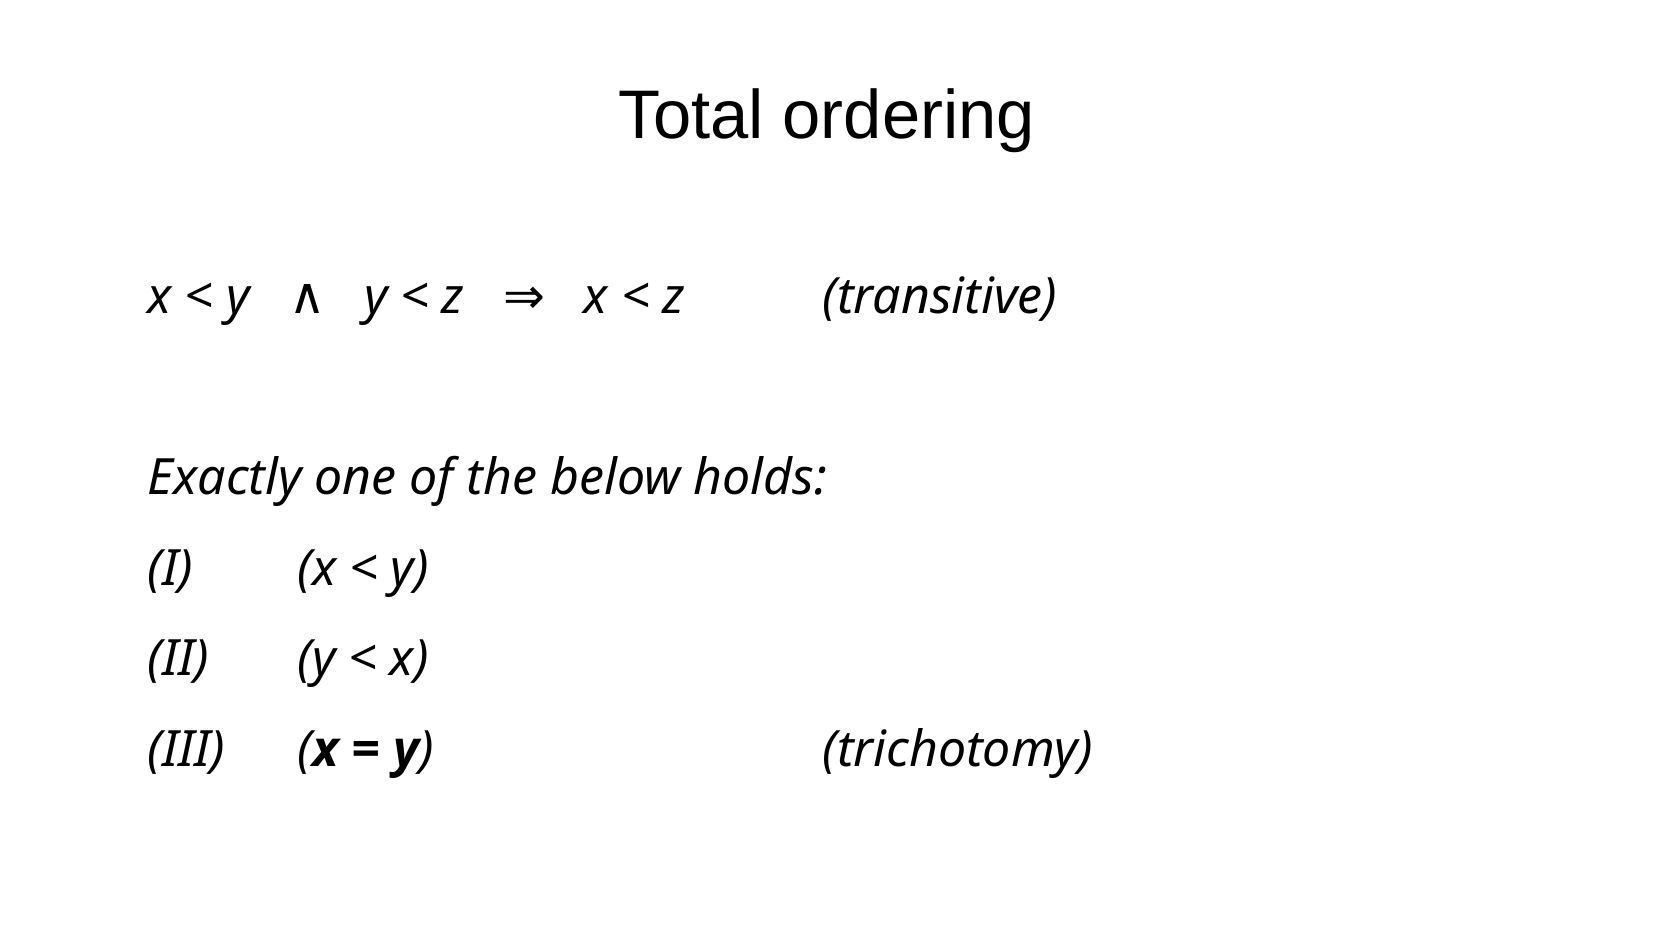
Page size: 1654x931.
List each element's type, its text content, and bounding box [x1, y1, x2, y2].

list x < y ∧ y < z ⇒ x < z (transitive) Exactly one of the below holds: (I) (x < y) (II) (y < x) (III) (x = y) (trichotomy) [76, 260, 1565, 931]
title Total ordering [82, 37, 1571, 193]
